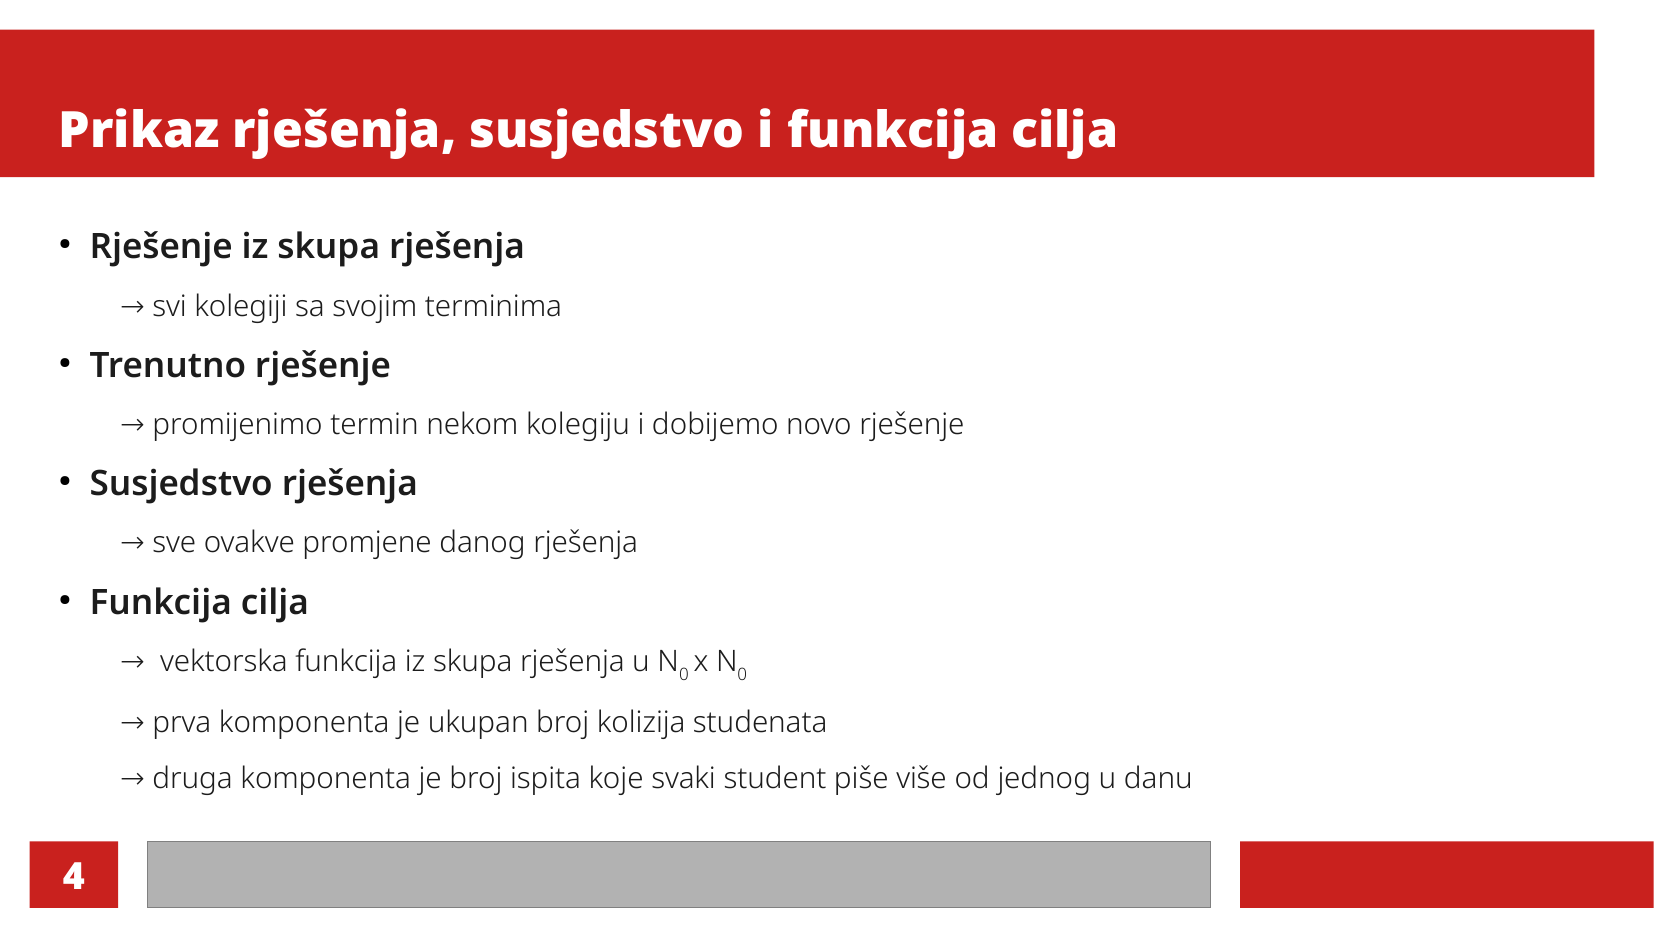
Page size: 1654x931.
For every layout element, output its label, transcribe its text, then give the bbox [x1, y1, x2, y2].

title Prikaz rješenja, susjedstvo i funkcija cilja [59, 44, 1595, 163]
list Rješenje iz skupa rješenja → svi kolegiji sa svojim terminima Trenutno rješenje → promijenimo termin nekom kolegiju i dobijemo novo rješenje Susjedstvo rješenja → sve ovakve promjene danog rješenja Funkcija cilja → vektorska funkcija iz skupa rješenja u N0 x N0 → prva komponenta je ukupan broj kolizija studenata → druga komponenta je broj ispita koje svaki student piše više od jednog u danu [59, 221, 1565, 798]
